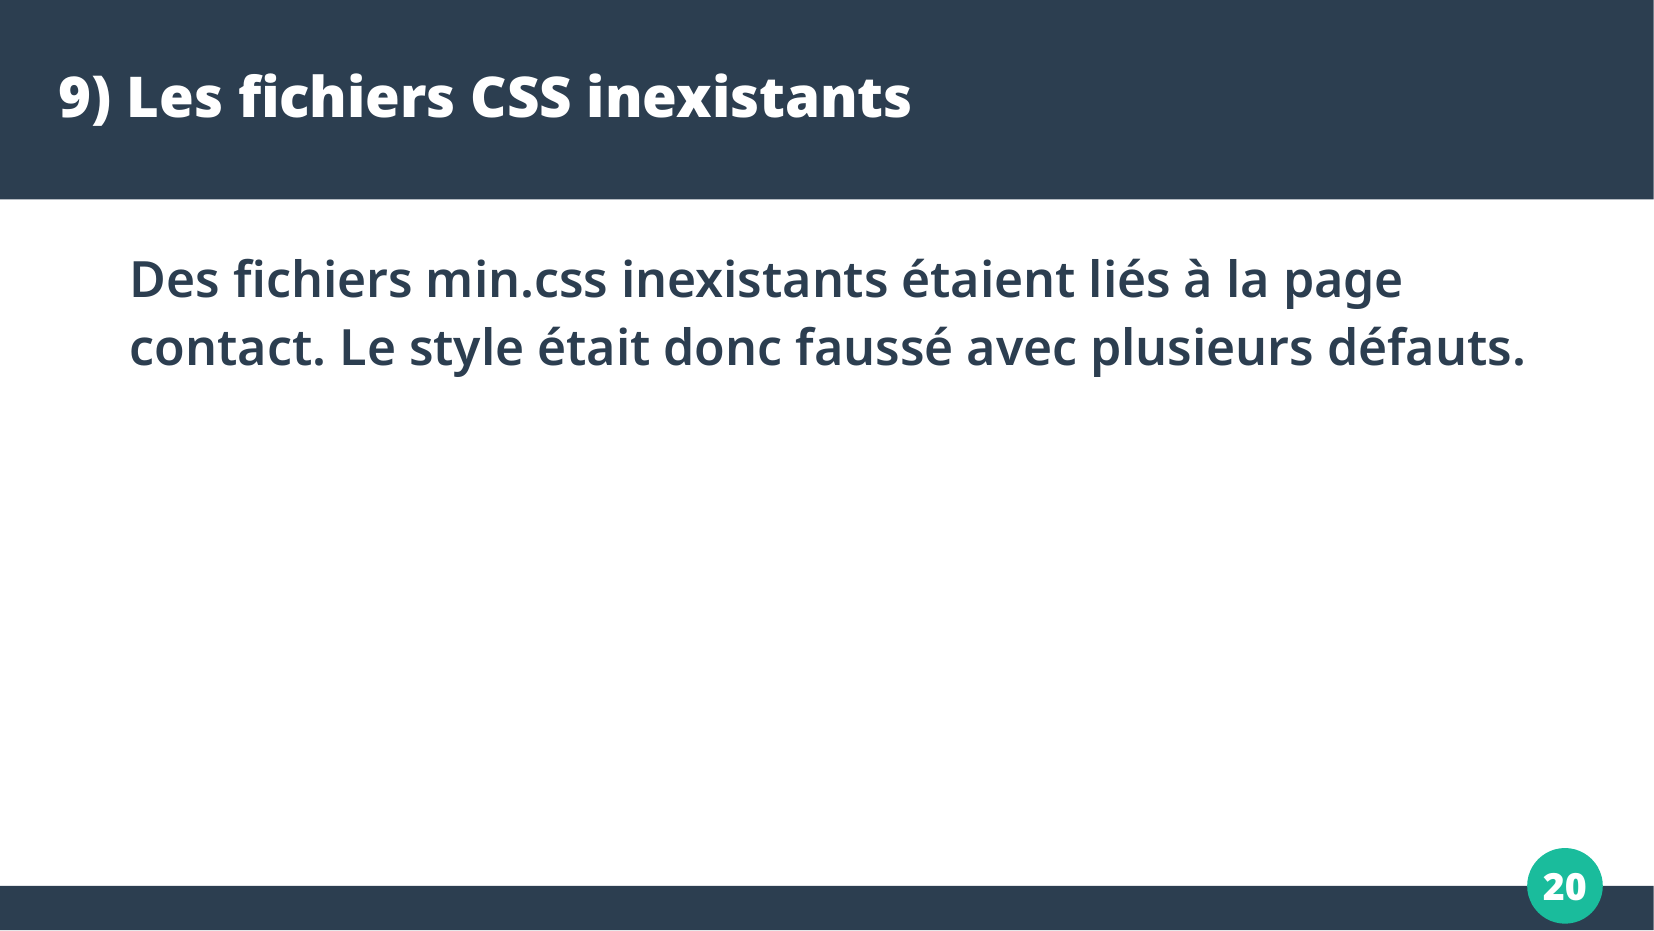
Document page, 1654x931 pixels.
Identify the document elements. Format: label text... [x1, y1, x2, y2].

list Des fichiers min.css inexistants étaient liés à la page contact. Le style était donc faussé avec plusieurs défauts. [59, 243, 1595, 680]
title 9) Les fichiers CSS inexistants [59, 37, 1595, 156]
